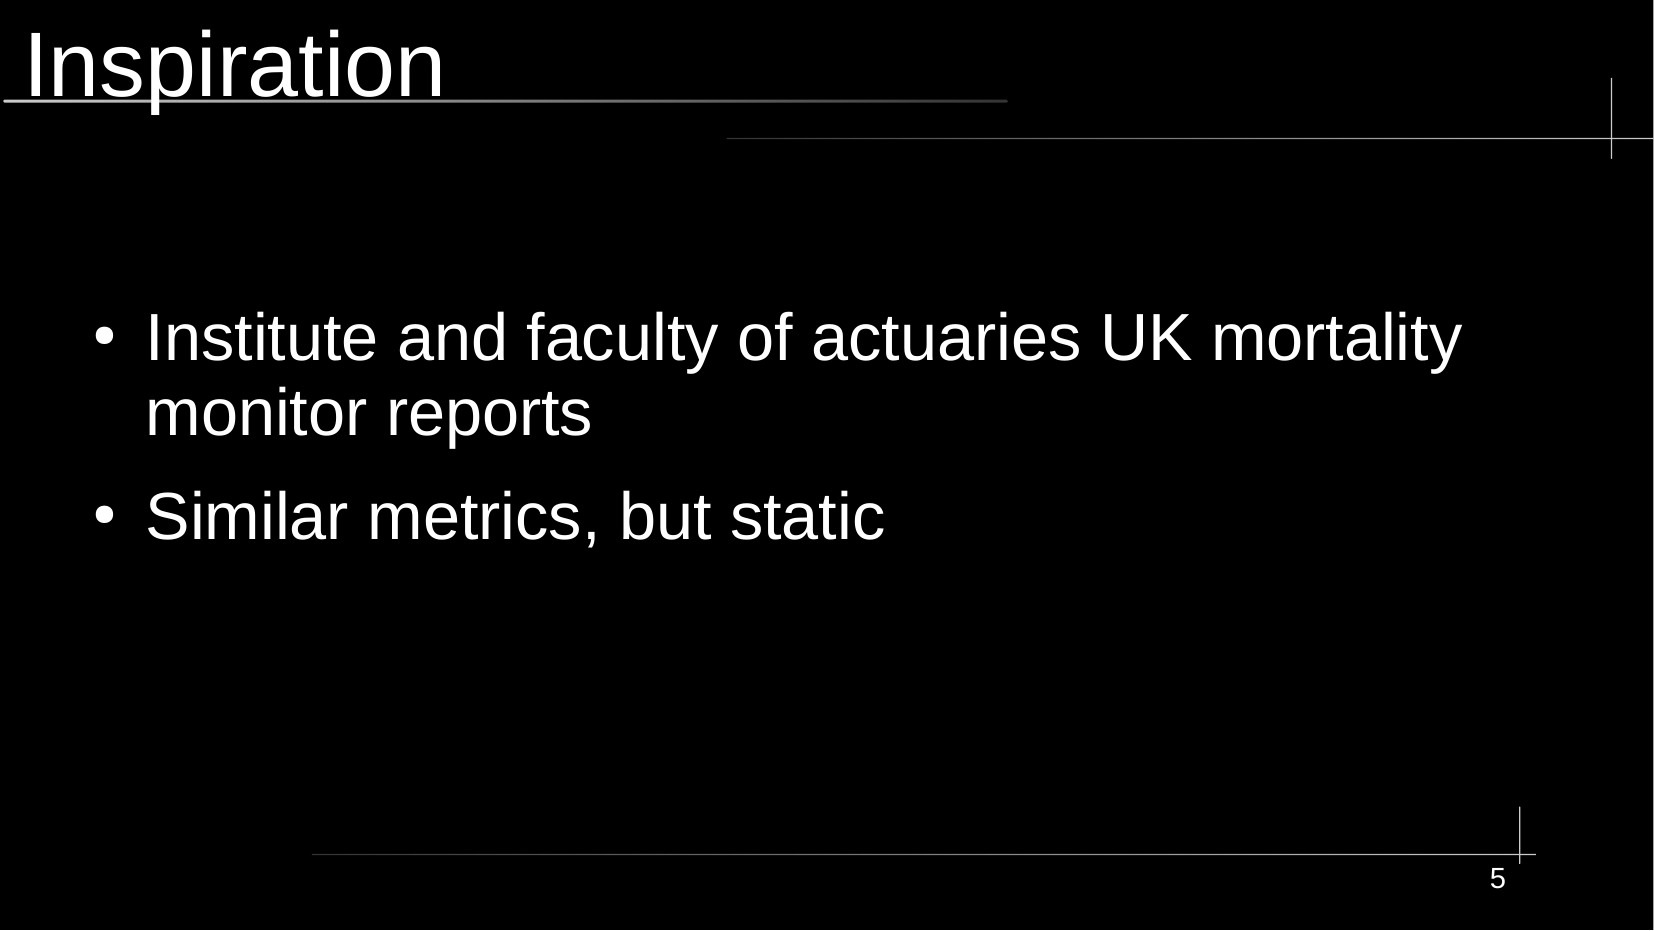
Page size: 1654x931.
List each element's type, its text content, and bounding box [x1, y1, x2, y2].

list Institute and faculty of actuaries UK mortality monitor reports Similar metrics, but static [75, 300, 1564, 645]
title Inspiration [23, 11, 1589, 119]
